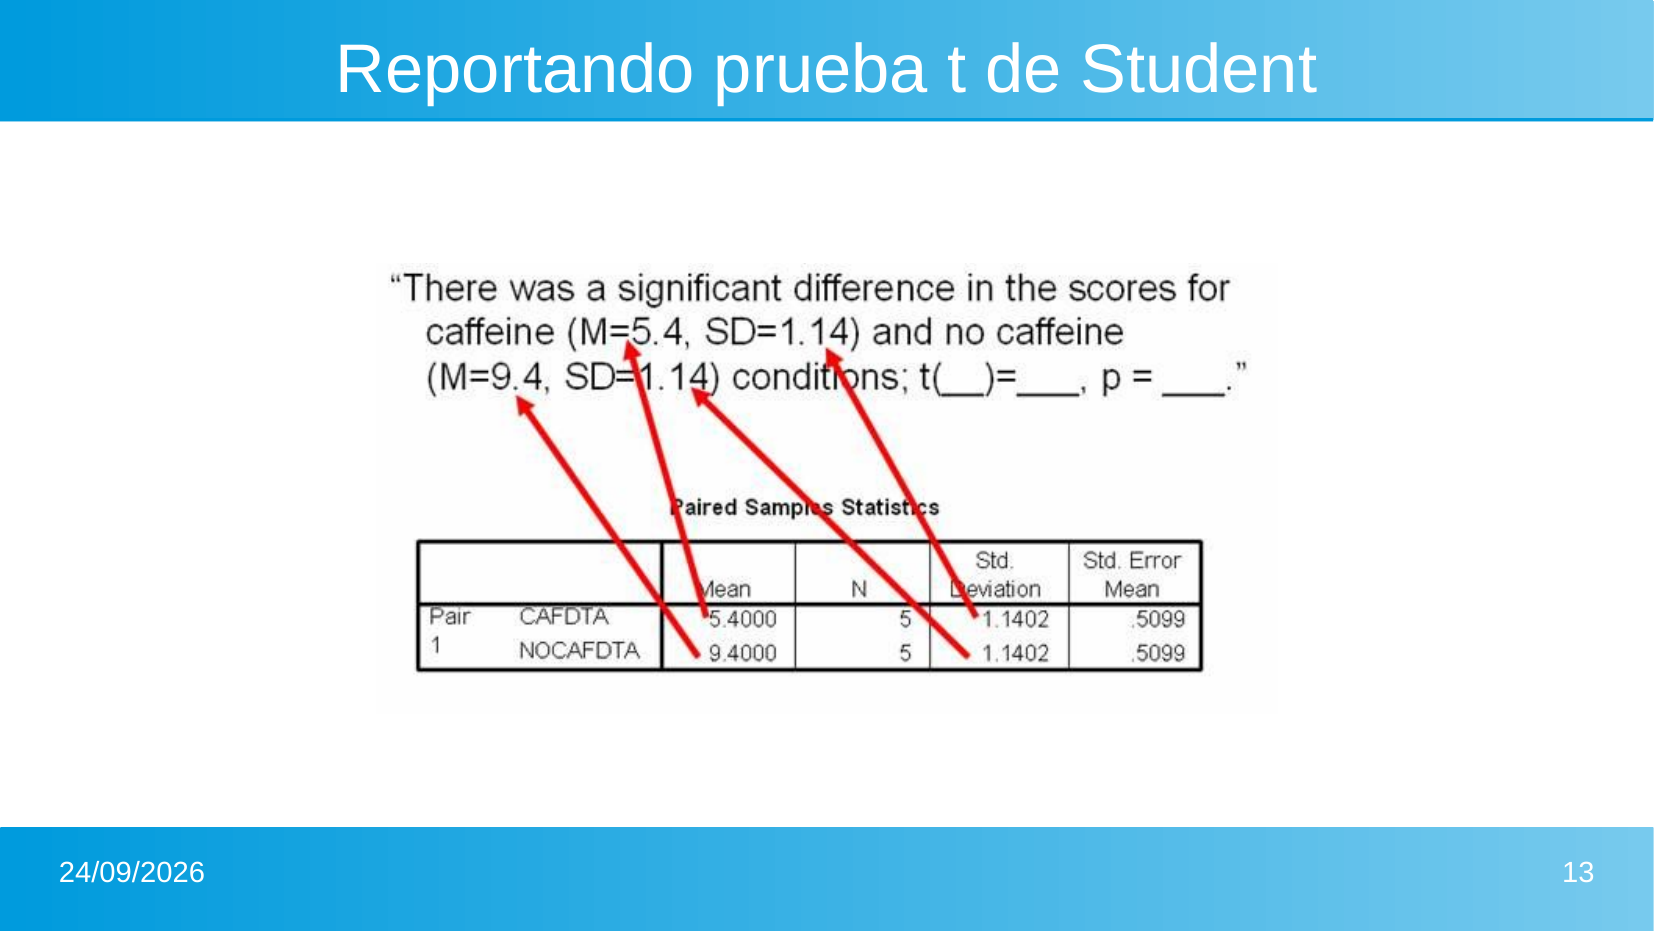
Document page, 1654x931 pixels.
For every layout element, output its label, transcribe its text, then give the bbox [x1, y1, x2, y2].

picture [376, 263, 1278, 714]
title Reportando prueba t de Student [59, 29, 1595, 108]
